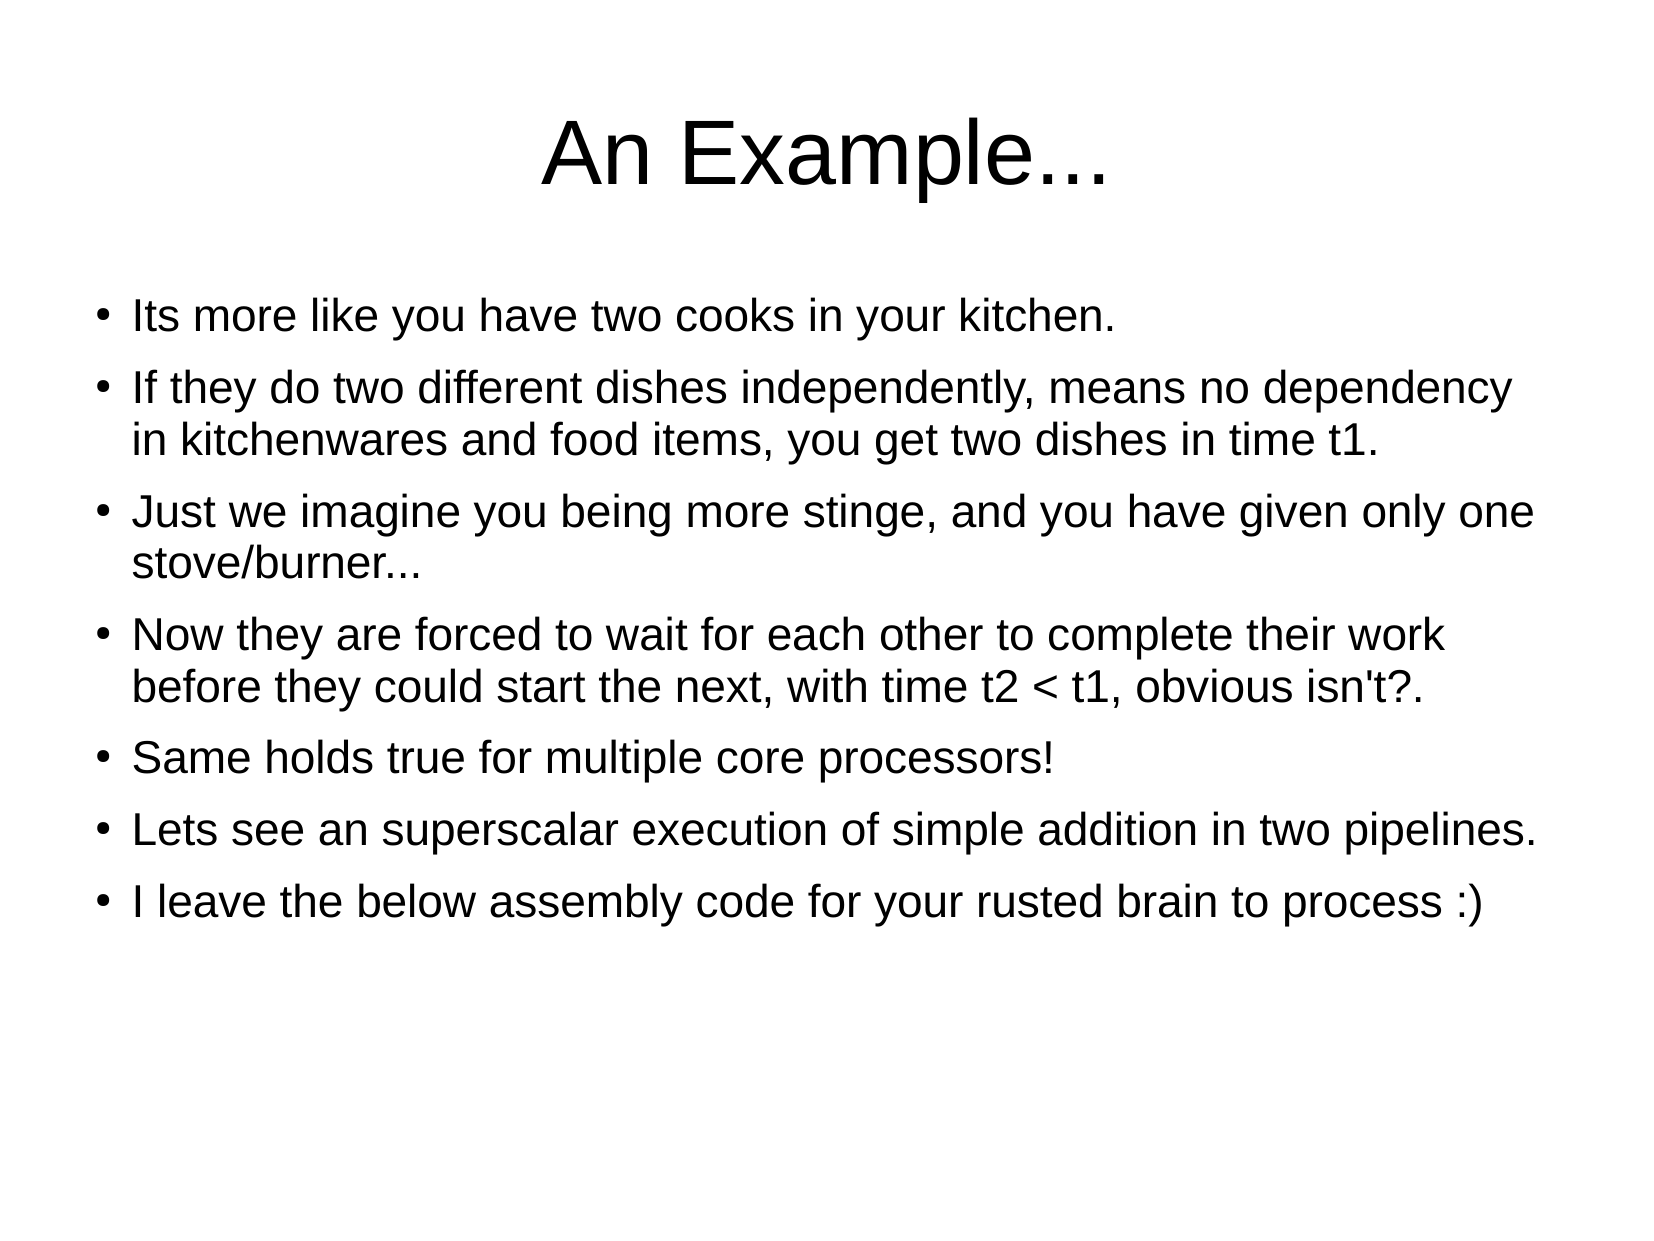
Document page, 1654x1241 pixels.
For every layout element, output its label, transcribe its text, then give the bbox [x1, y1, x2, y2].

title An Example... [82, 49, 1571, 257]
list Its more like you have two cooks in your kitchen. If they do two different dishes independently, means no dependency in kitchenwares and food items, you get two dishes in time t1. Just we imagine you being more stinge, and you have given only one stove/burner... Now they are forced to wait for each other to complete their work before they could start the next, with time t2 < t1, obvious isn't?. Same holds true for multiple core processors! Lets see an superscalar execution of simple addition in two pipelines. I leave the below assembly code for your rusted brain to process :) [82, 290, 1538, 1010]
